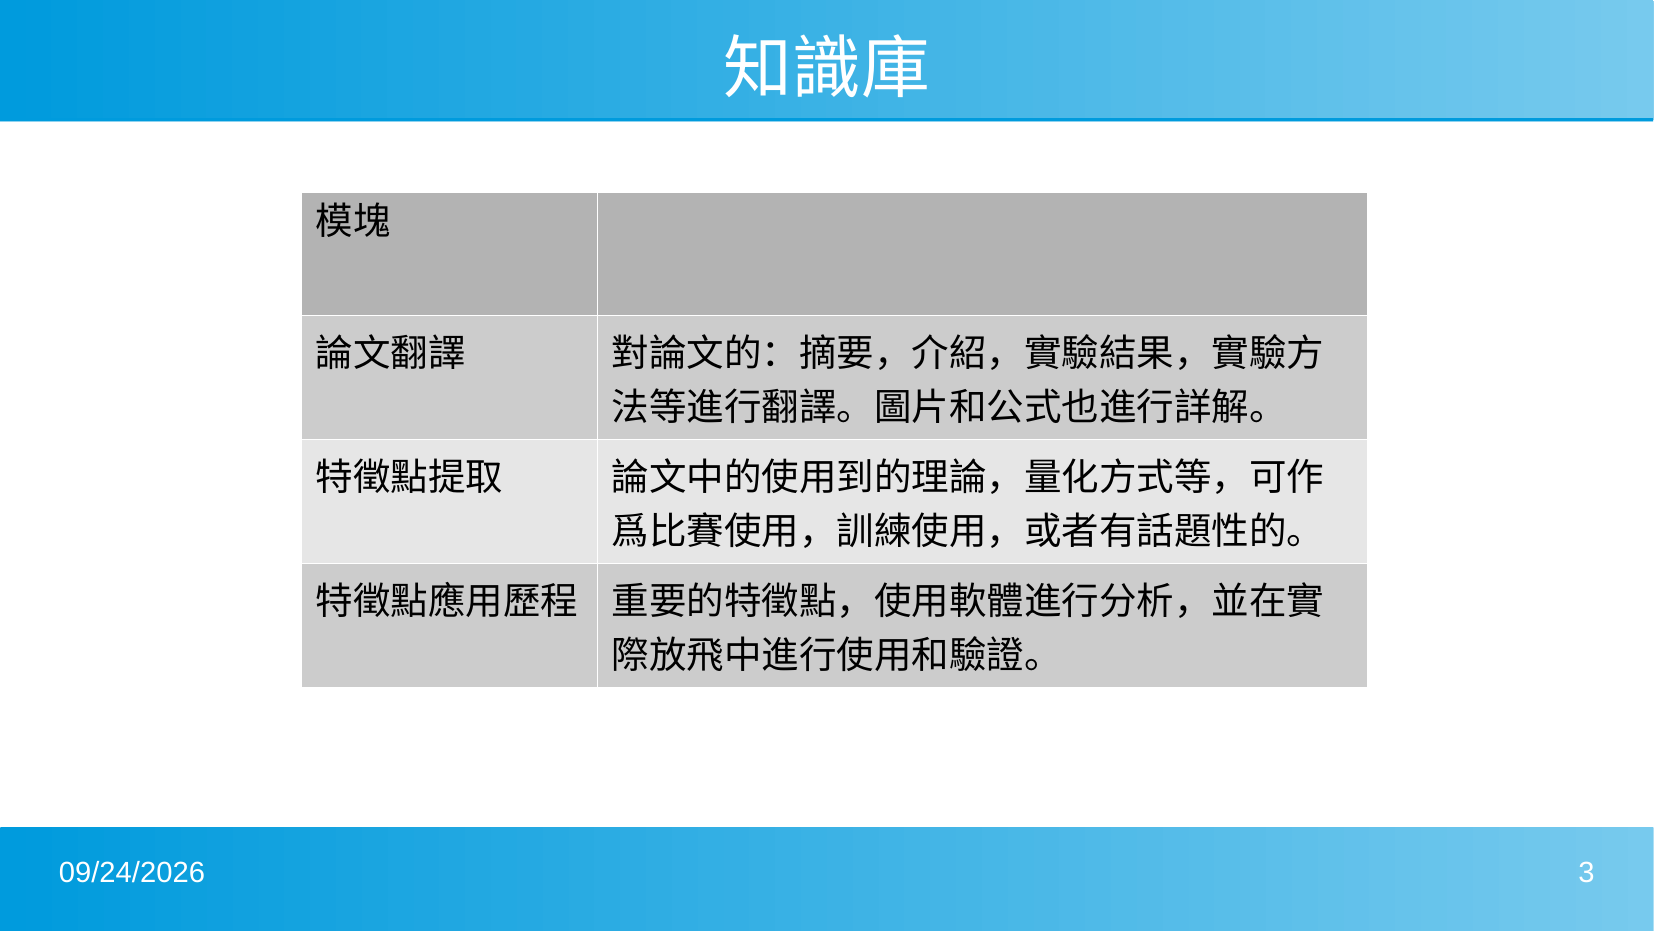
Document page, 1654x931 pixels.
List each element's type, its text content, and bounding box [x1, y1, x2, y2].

table_cell 論文翻譯 [302, 316, 597, 439]
table_cell 重要的特徵點，使用軟體進行分析，並在實際放飛中進行使用和驗證。 [598, 564, 1367, 687]
table_cell 論文中的使用到的理論，量化方式等，可作爲比賽使用，訓練使用，或者有話題性的。 [598, 440, 1367, 563]
title 知識庫 [59, 28, 1595, 109]
table_header [598, 193, 1367, 315]
table_header 模塊 [302, 193, 597, 315]
table_cell 特徵點提取 [302, 440, 597, 563]
table_cell 特徵點應用歷程 [302, 564, 597, 687]
table_cell 對論文的：摘要，介紹，實驗結果，實驗方法等進行翻譯。圖片和公式也進行詳解。 [598, 316, 1367, 439]
